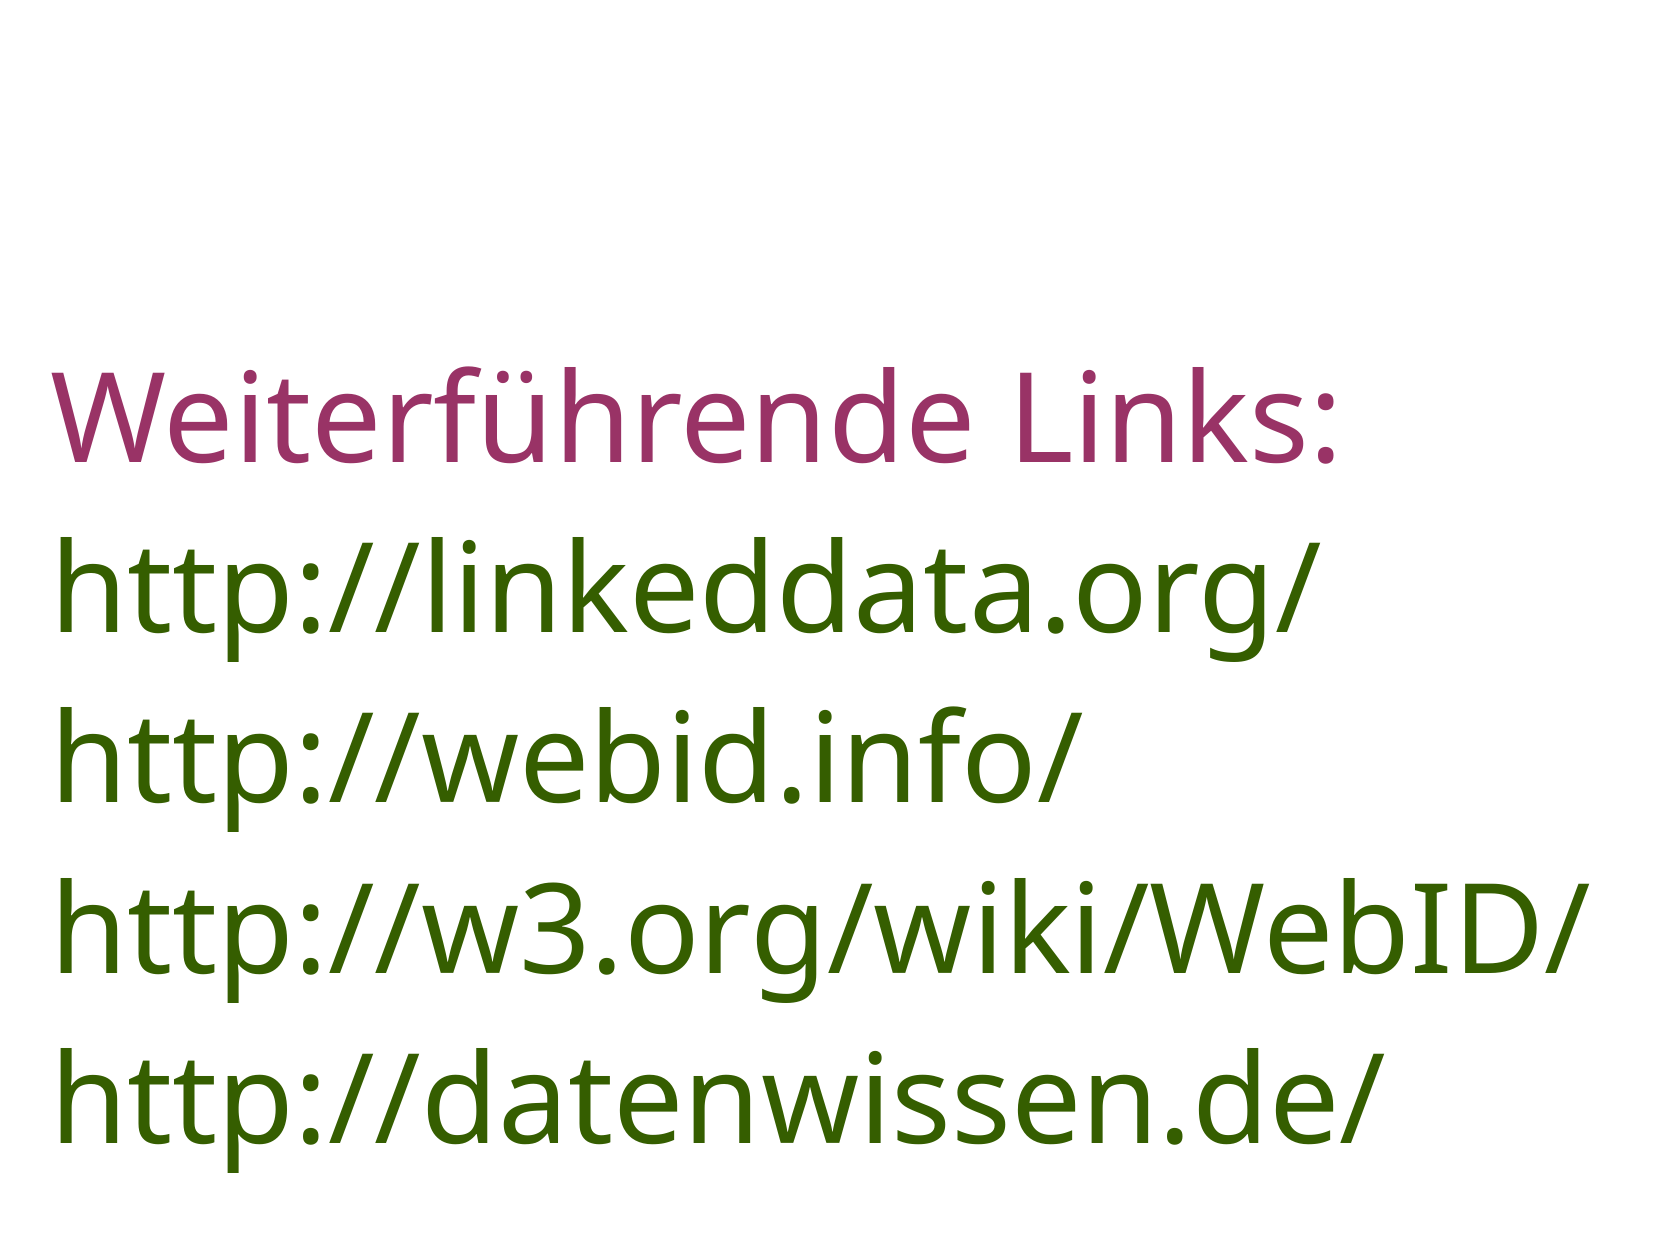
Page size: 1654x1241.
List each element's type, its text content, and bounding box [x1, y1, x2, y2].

text_box Weiterführende Links: http://linkeddata.org/ http://webid.info/ http://w3.org/wiki/WebID/ http://datenwissen.de/ [35, 320, 1654, 1098]
